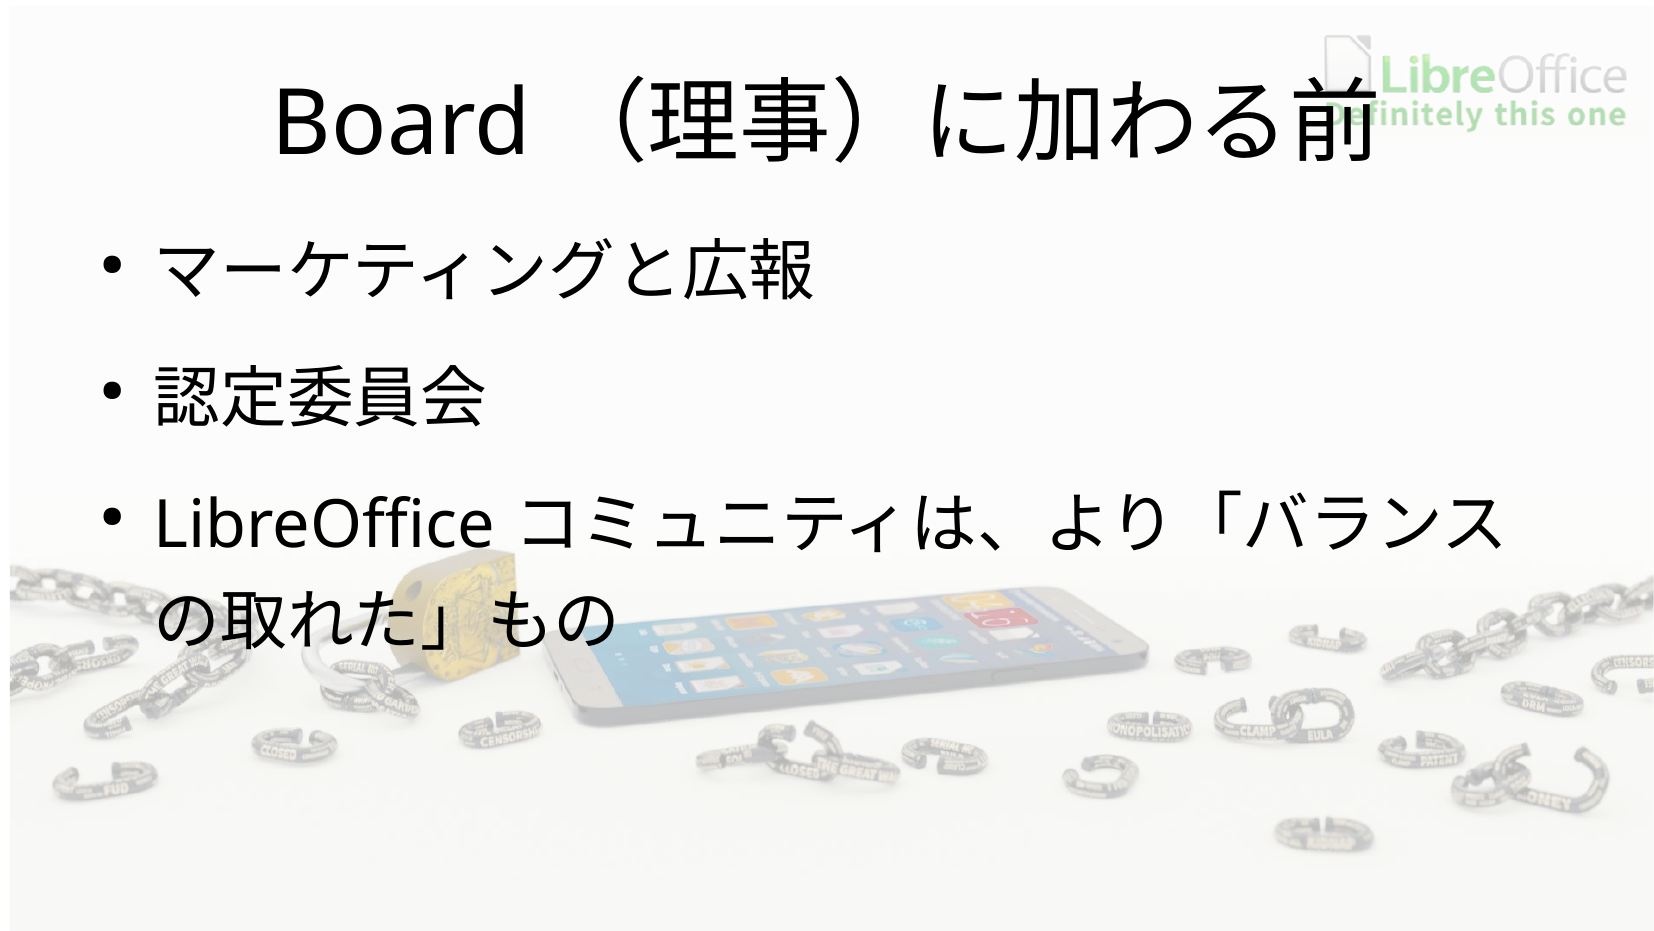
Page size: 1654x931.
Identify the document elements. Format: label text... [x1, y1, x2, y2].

list マーケティングと広報 認定委員会 LibreOfficeコミュニティは、より「バランスの取れた」もの [82, 217, 1571, 839]
picture [9, 6, 1654, 931]
title Board（理事）に加わる前 [82, 37, 1571, 193]
